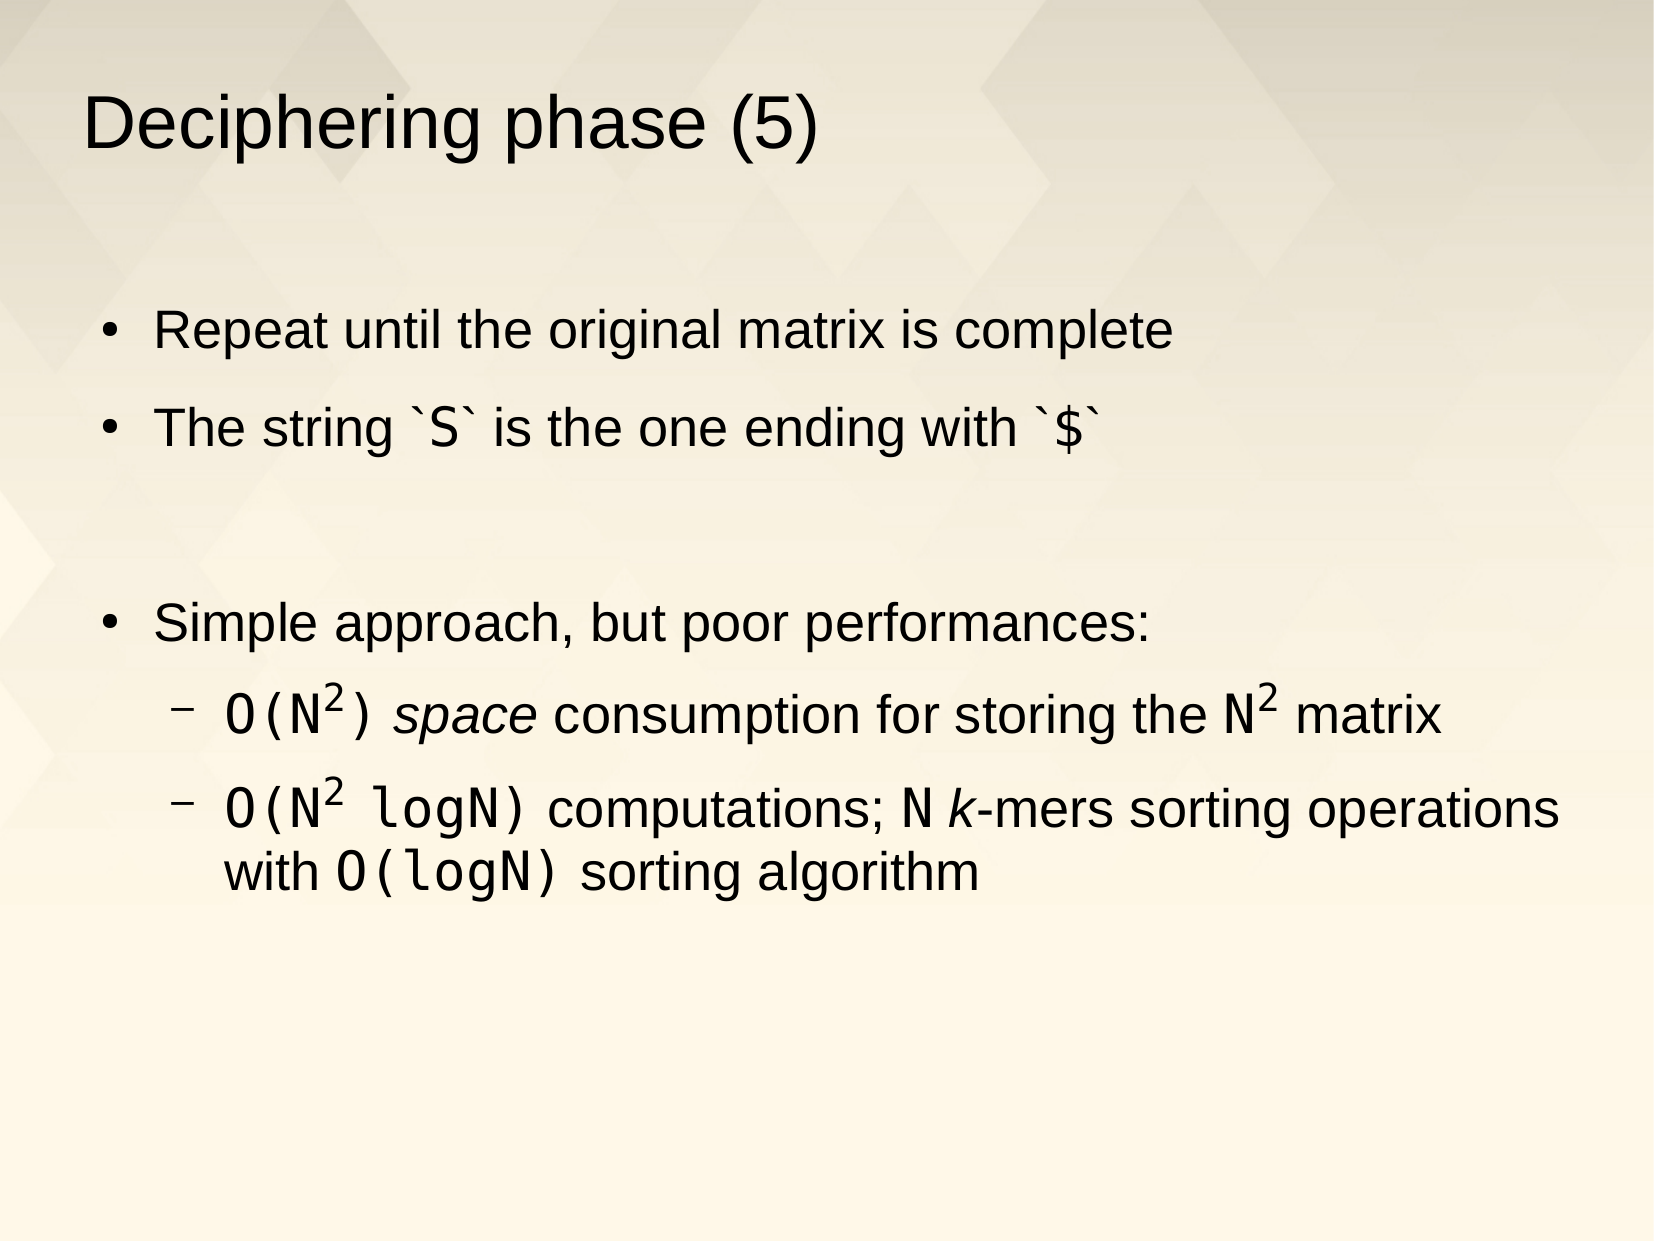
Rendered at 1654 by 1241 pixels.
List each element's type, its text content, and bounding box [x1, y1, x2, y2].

title Deciphering phase (5) [82, 49, 1571, 196]
list Repeat until the original matrix is complete The string `S` is the one ending with `$` Simple approach, but poor performances: O(N2) space consumption for storing the N2 matrix O(N2 logN) computations; N k-mers sorting operations with O(logN) sorting algorithm [82, 300, 1571, 1070]
picture [0, 0, 1654, 1241]
